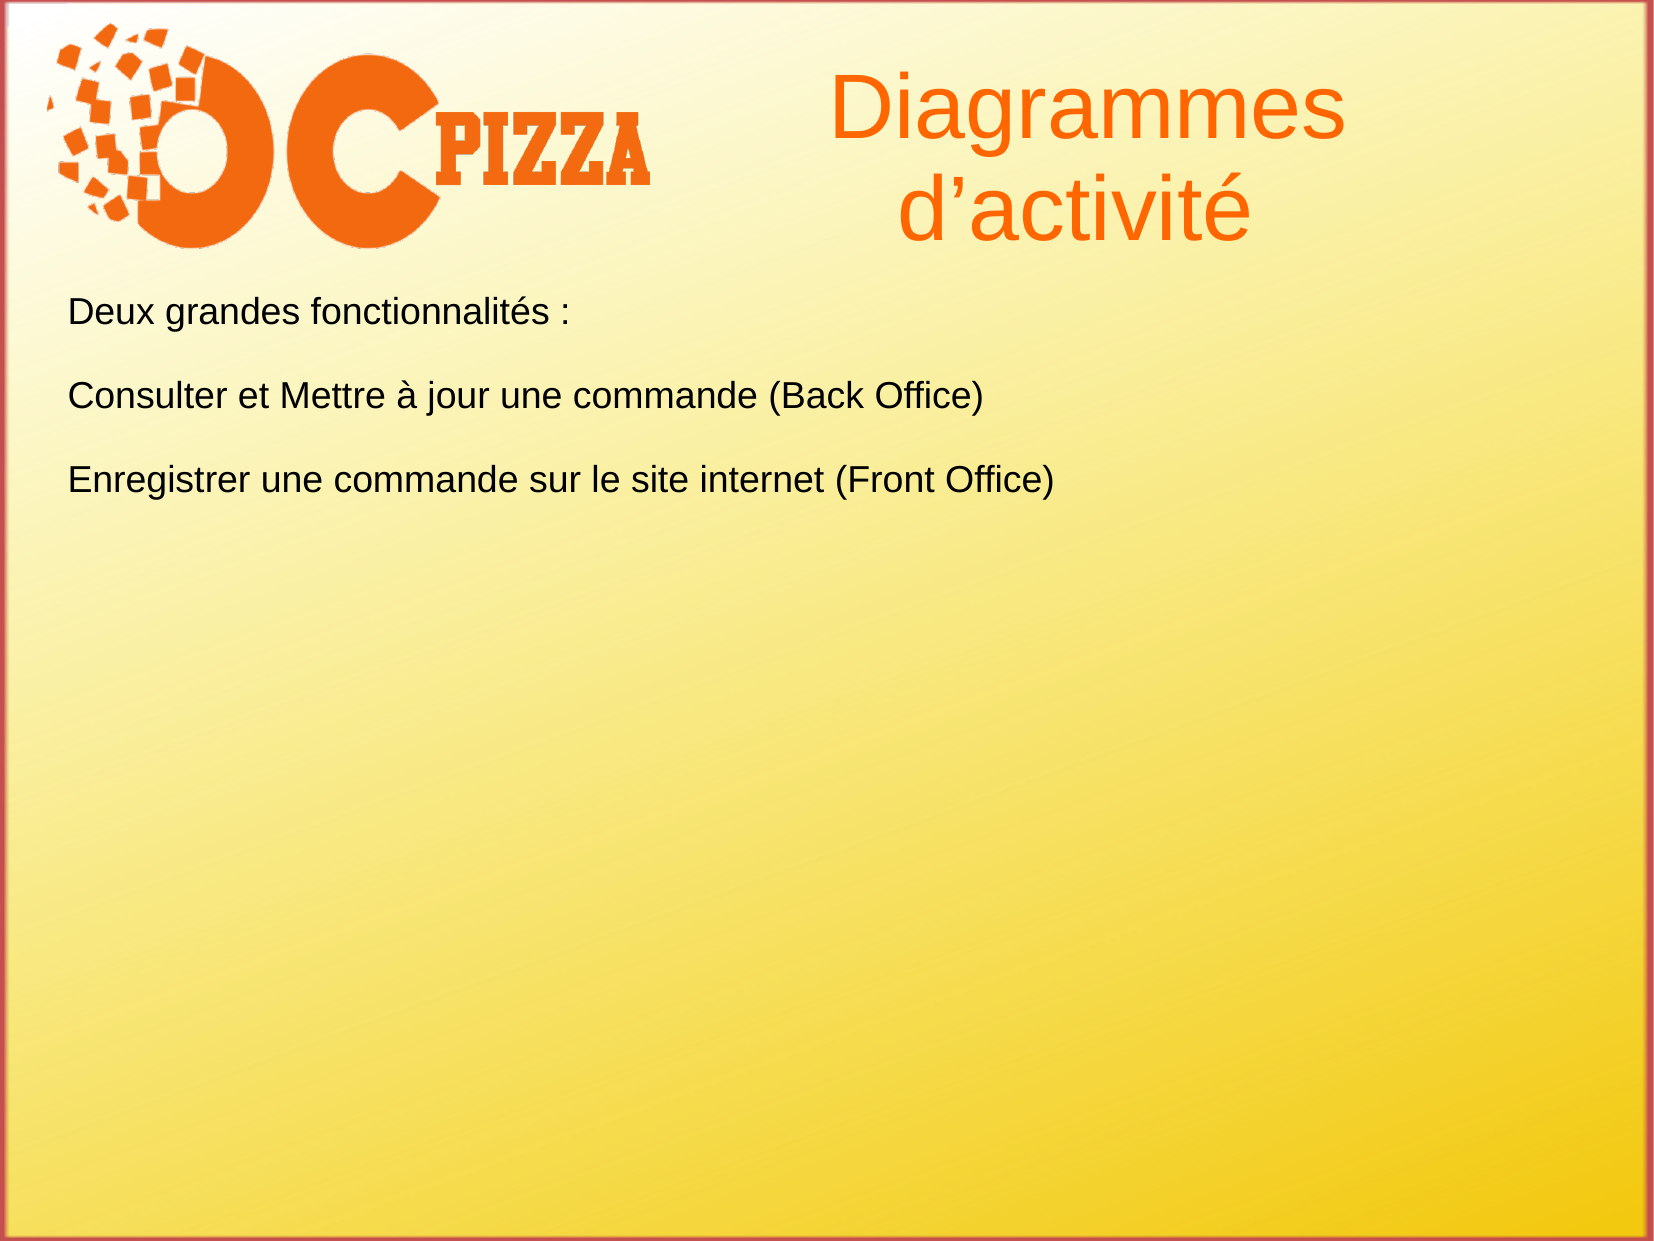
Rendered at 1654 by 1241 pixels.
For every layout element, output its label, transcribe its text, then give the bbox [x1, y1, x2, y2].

picture [0, 0, 1654, 1241]
text_box Diagrammes d’activité [724, 55, 1453, 261]
text_box Deux grandes fonctionnalités : Consulter et Mettre à jour une commande (Back Office) Enregistrer une commande sur le site internet (Front Office) [52, 283, 1071, 509]
